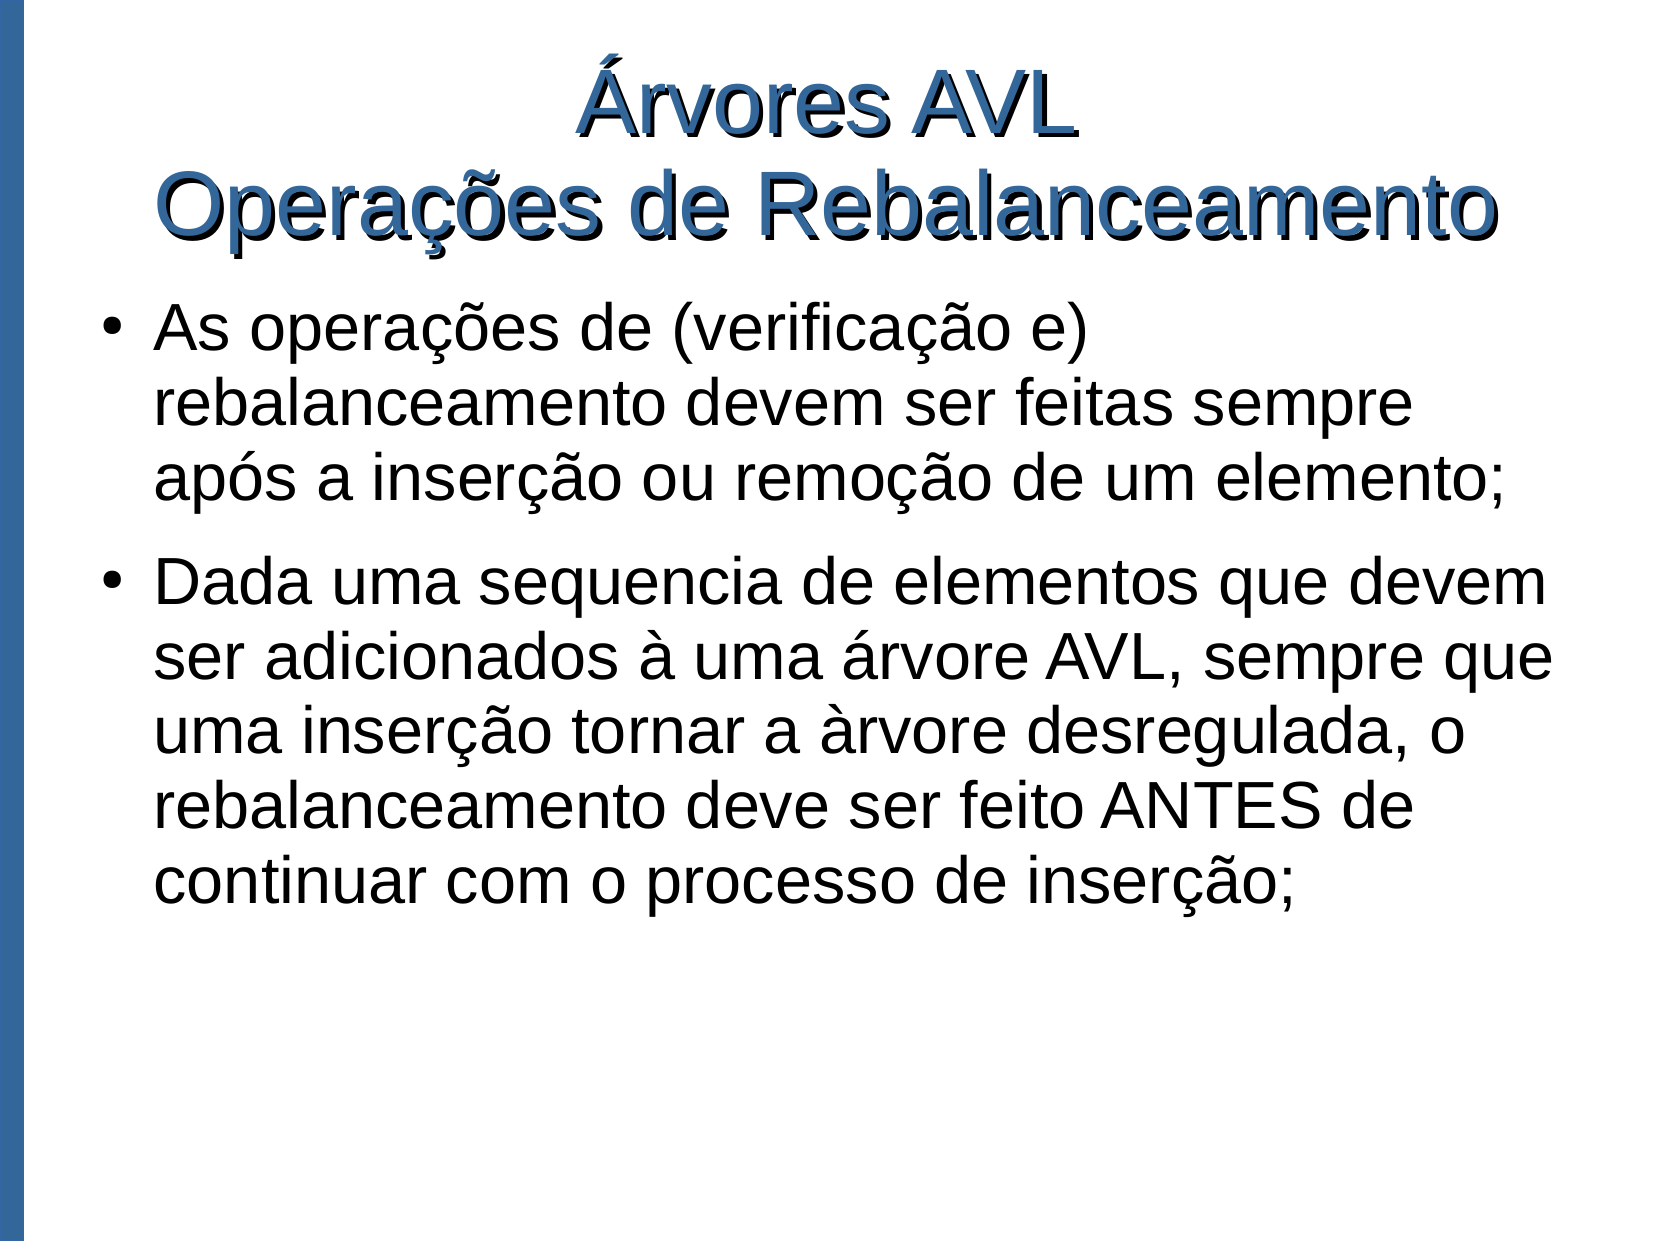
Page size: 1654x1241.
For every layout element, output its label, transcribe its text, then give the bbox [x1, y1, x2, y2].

title Árvores AVL Operações de Rebalanceamento [82, 49, 1571, 257]
list As operações de (verificação e) rebalanceamento devem ser feitas sempre após a inserção ou remoção de um elemento; Dada uma sequencia de elementos que devem ser adicionados à uma árvore AVL, sempre que uma inserção tornar a àrvore desregulada, o rebalanceamento deve ser feito ANTES de continuar com o processo de inserção; [82, 290, 1571, 1010]
